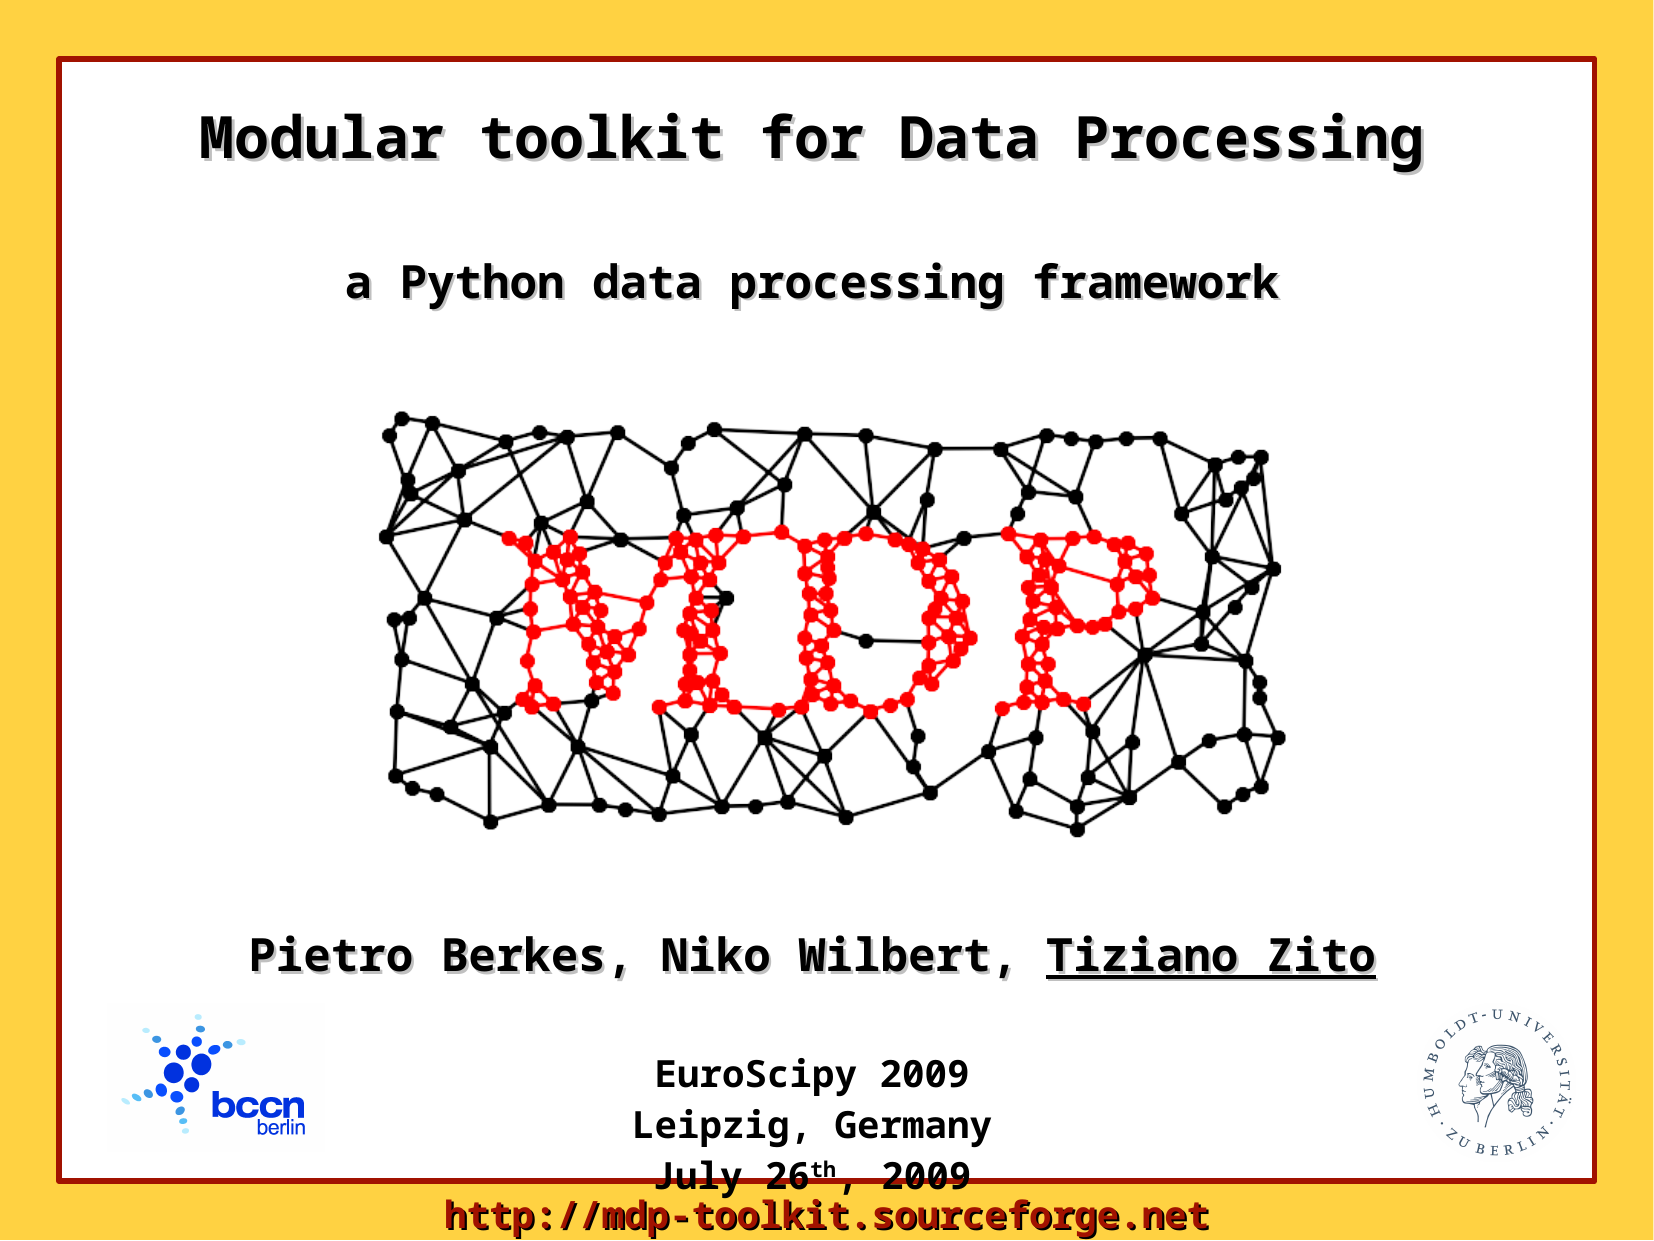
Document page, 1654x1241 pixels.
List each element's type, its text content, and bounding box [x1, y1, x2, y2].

text_box Pietro Berkes, Niko Wilbert, Tiziano Zito EuroScipy 2009 Leipzig, Germany July 26th, 2009 [88, 915, 1536, 1176]
picture [1417, 1003, 1576, 1163]
picture [350, 390, 1306, 850]
picture [107, 1003, 325, 1152]
text_box Modular toolkit for Data Processing a Python data processing framework [88, 88, 1536, 292]
